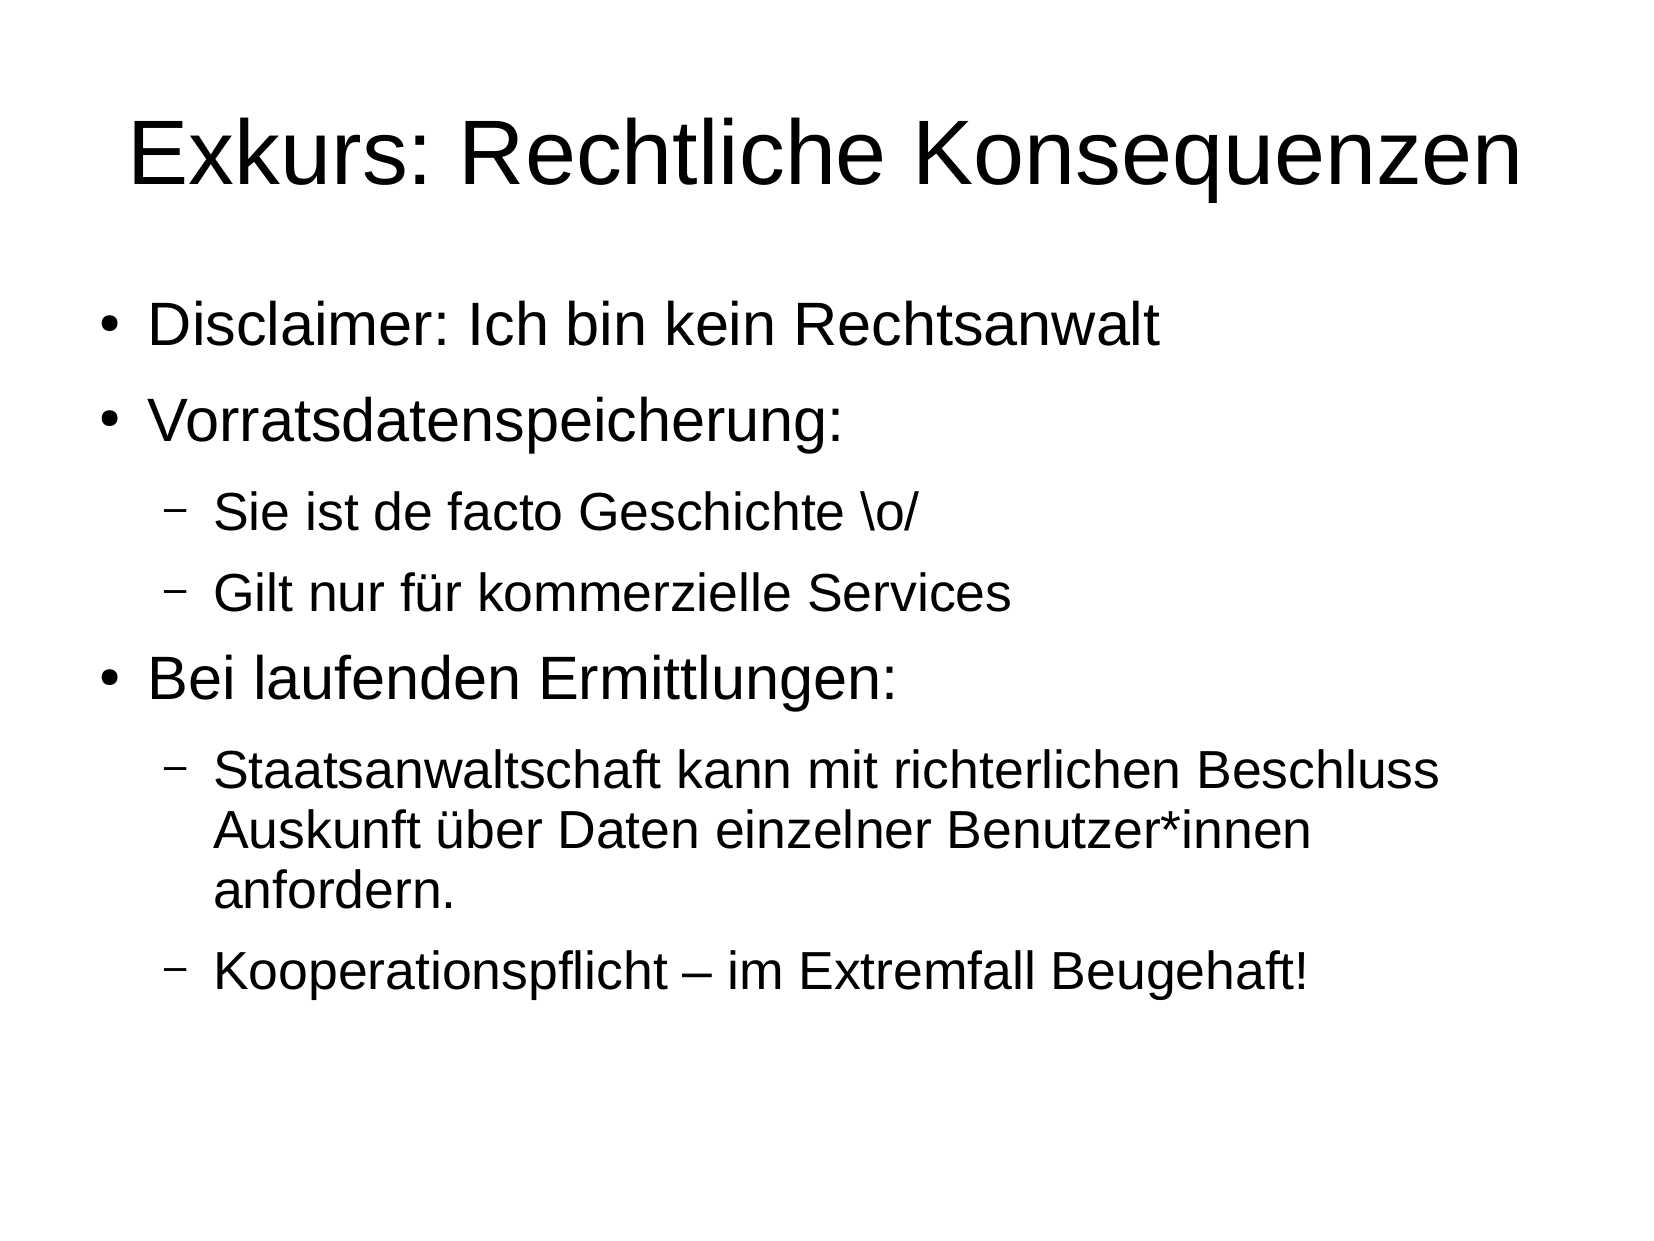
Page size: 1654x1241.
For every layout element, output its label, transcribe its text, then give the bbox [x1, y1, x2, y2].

list Disclaimer: Ich bin kein Rechtsanwalt Vorratsdatenspeicherung: Sie ist de facto Geschichte \o/ Gilt nur für kommerzielle Services Bei laufenden Ermittlungen: Staatsanwaltschaft kann mit richterlichen Beschluss Auskunft über Daten einzelner Benutzer*innen anfordern. Kooperationspflicht – im Extremfall Beugehaft! [82, 290, 1571, 1010]
title Exkurs: Rechtliche Konsequenzen [82, 49, 1571, 257]
